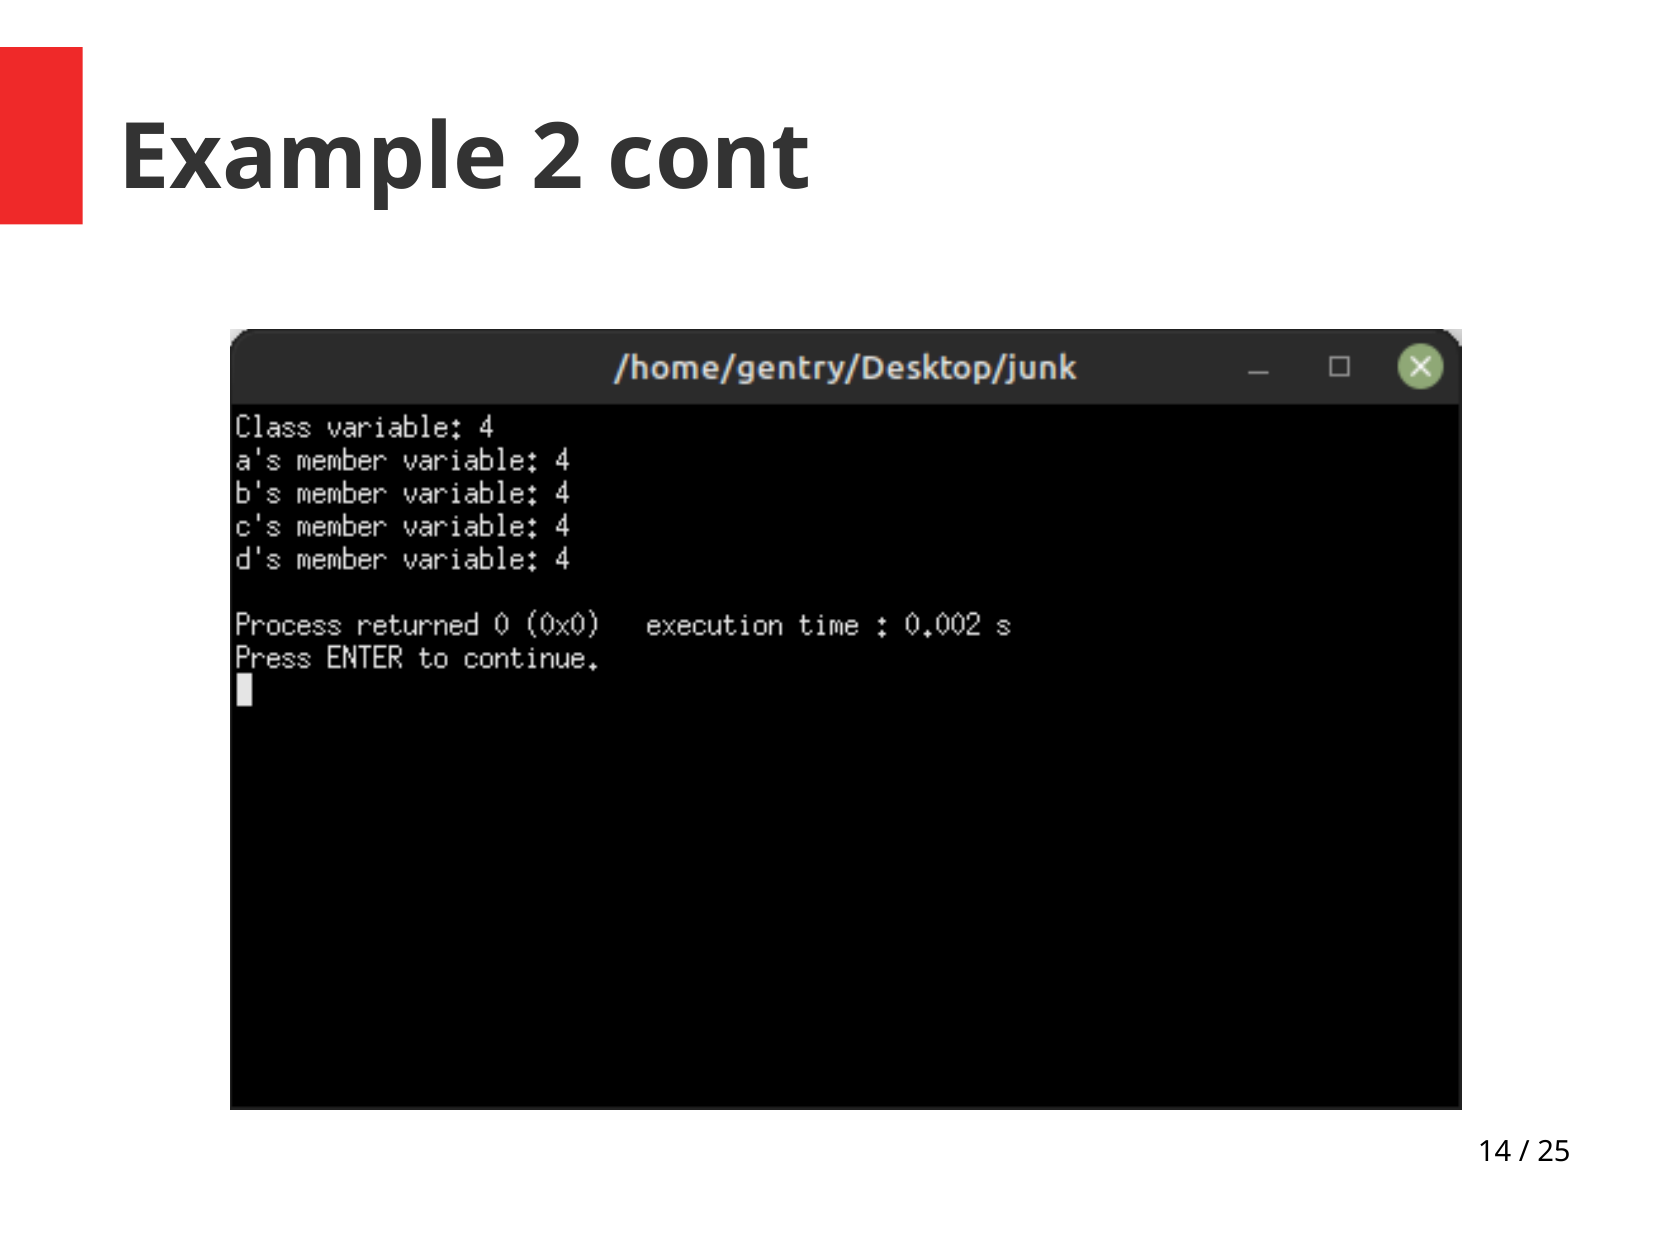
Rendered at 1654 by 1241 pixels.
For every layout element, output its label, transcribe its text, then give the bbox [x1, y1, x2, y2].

picture [230, 329, 1462, 1111]
title Example 2 cont [118, 49, 1571, 257]
